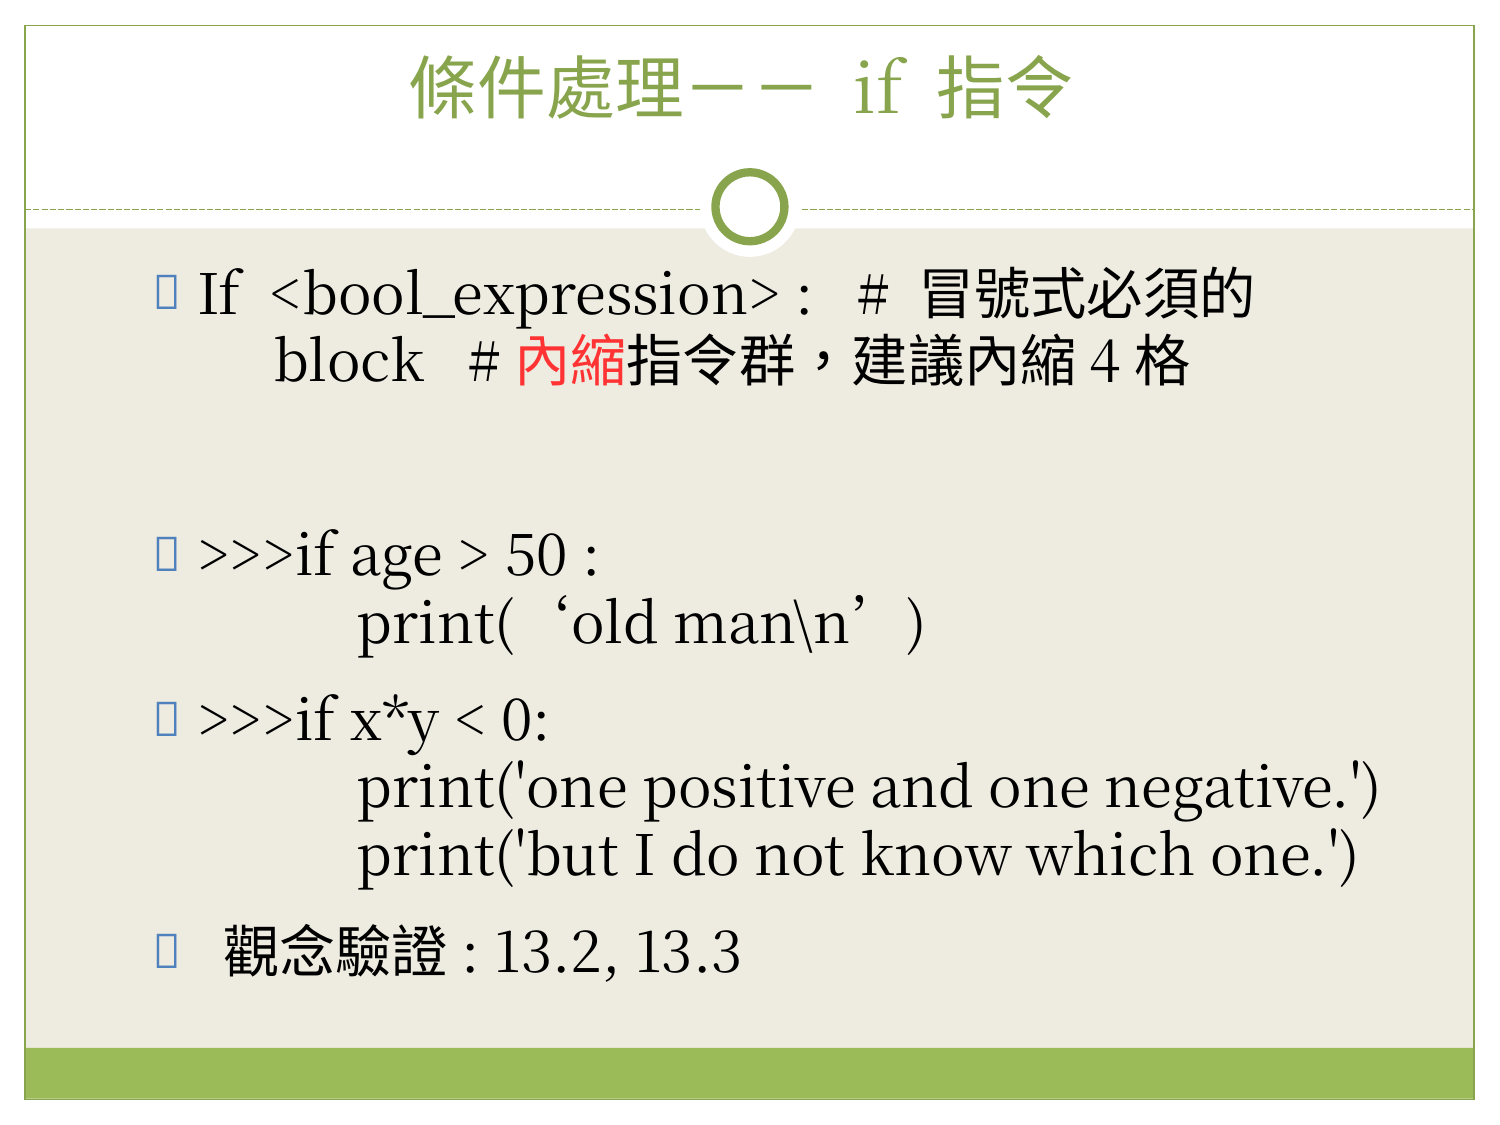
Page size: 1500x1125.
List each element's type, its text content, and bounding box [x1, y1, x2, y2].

title 條件處理－－ if 指令 [49, 37, 1450, 162]
list If <bool_expression> : # 冒號式必須的 block #內縮指令群，建議內縮4格 >>>if age > 50 : print(‘old man\n’) >>>if x*y < 0: print('one positive and one negative.') print('but I do not know which one.') 觀念驗證: 13.2, 13.3 [137, 250, 1500, 1001]
